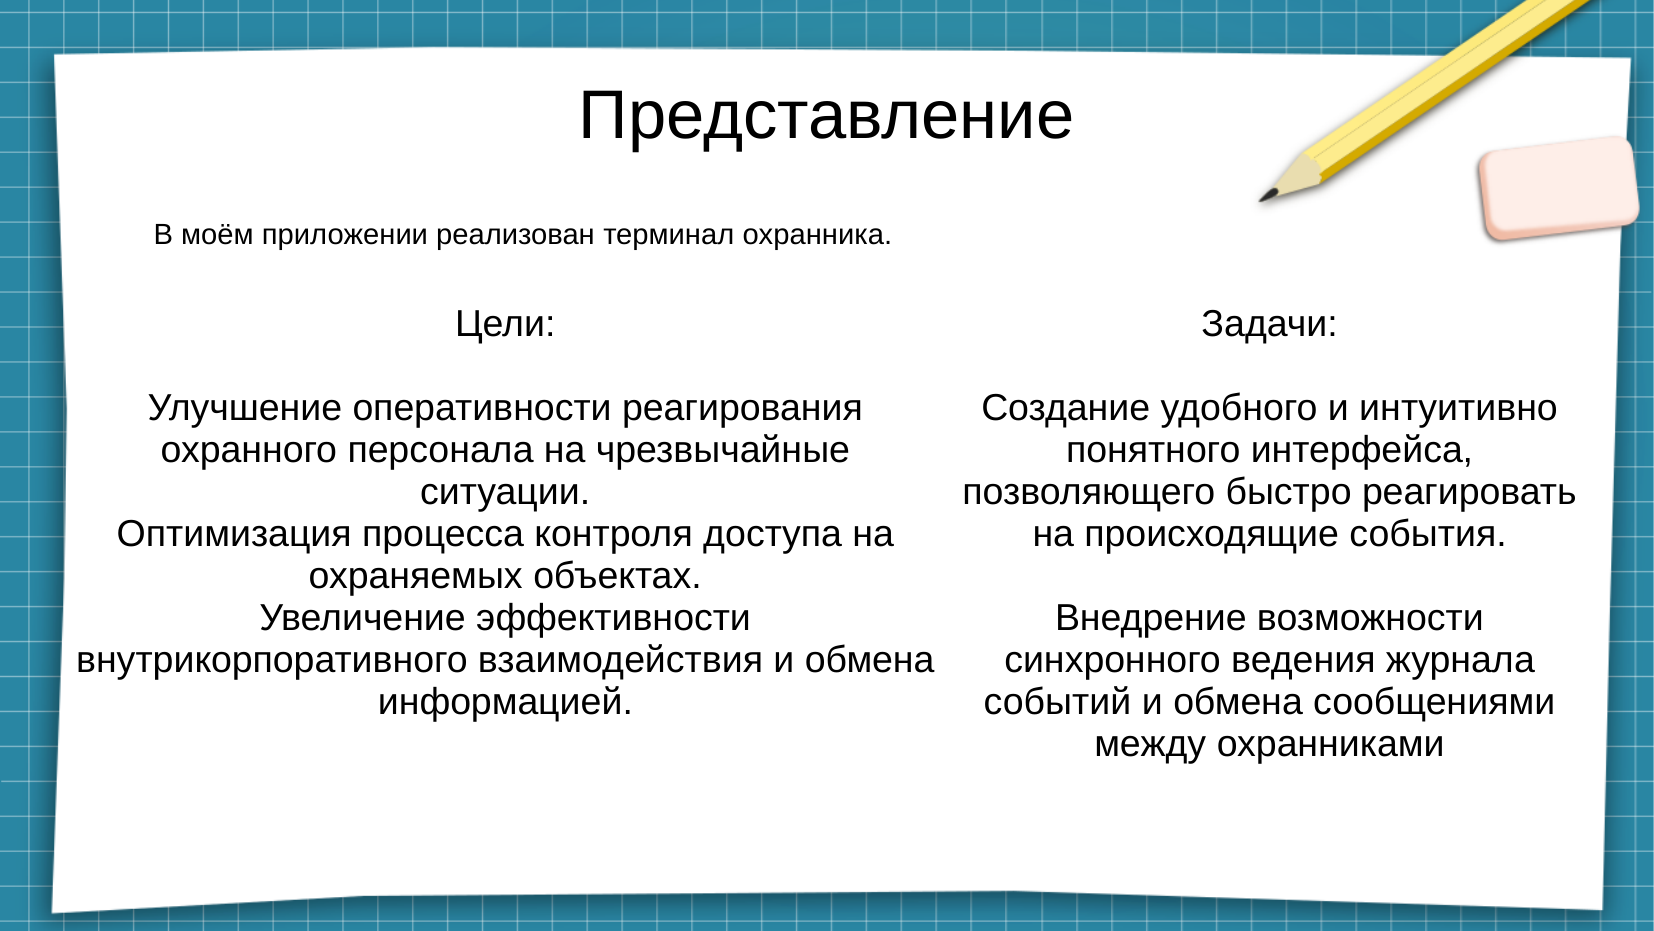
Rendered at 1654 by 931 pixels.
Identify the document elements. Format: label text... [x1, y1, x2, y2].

text_box Цели: Улучшение оперативности реагирования охранного персонала на чрезвычайные ситуации. Оптимизация процесса контроля доступа на охраняемых объектах. Увеличение эффективности внутрикорпоративного взаимодействия и обмена информацией. [59, 295, 952, 680]
list В моём приложении реализован терминал охранника. [82, 217, 1571, 295]
text_box Задачи: Создание удобного и интуитивно понятного интерфейса, позволяющего быстро реагировать на происходящие события. Внедрение возможности синхронного ведения журнала событий и обмена сообщениями между охранниками [944, 295, 1595, 591]
title Представление [82, 37, 1571, 193]
picture [0, 0, 1654, 931]
